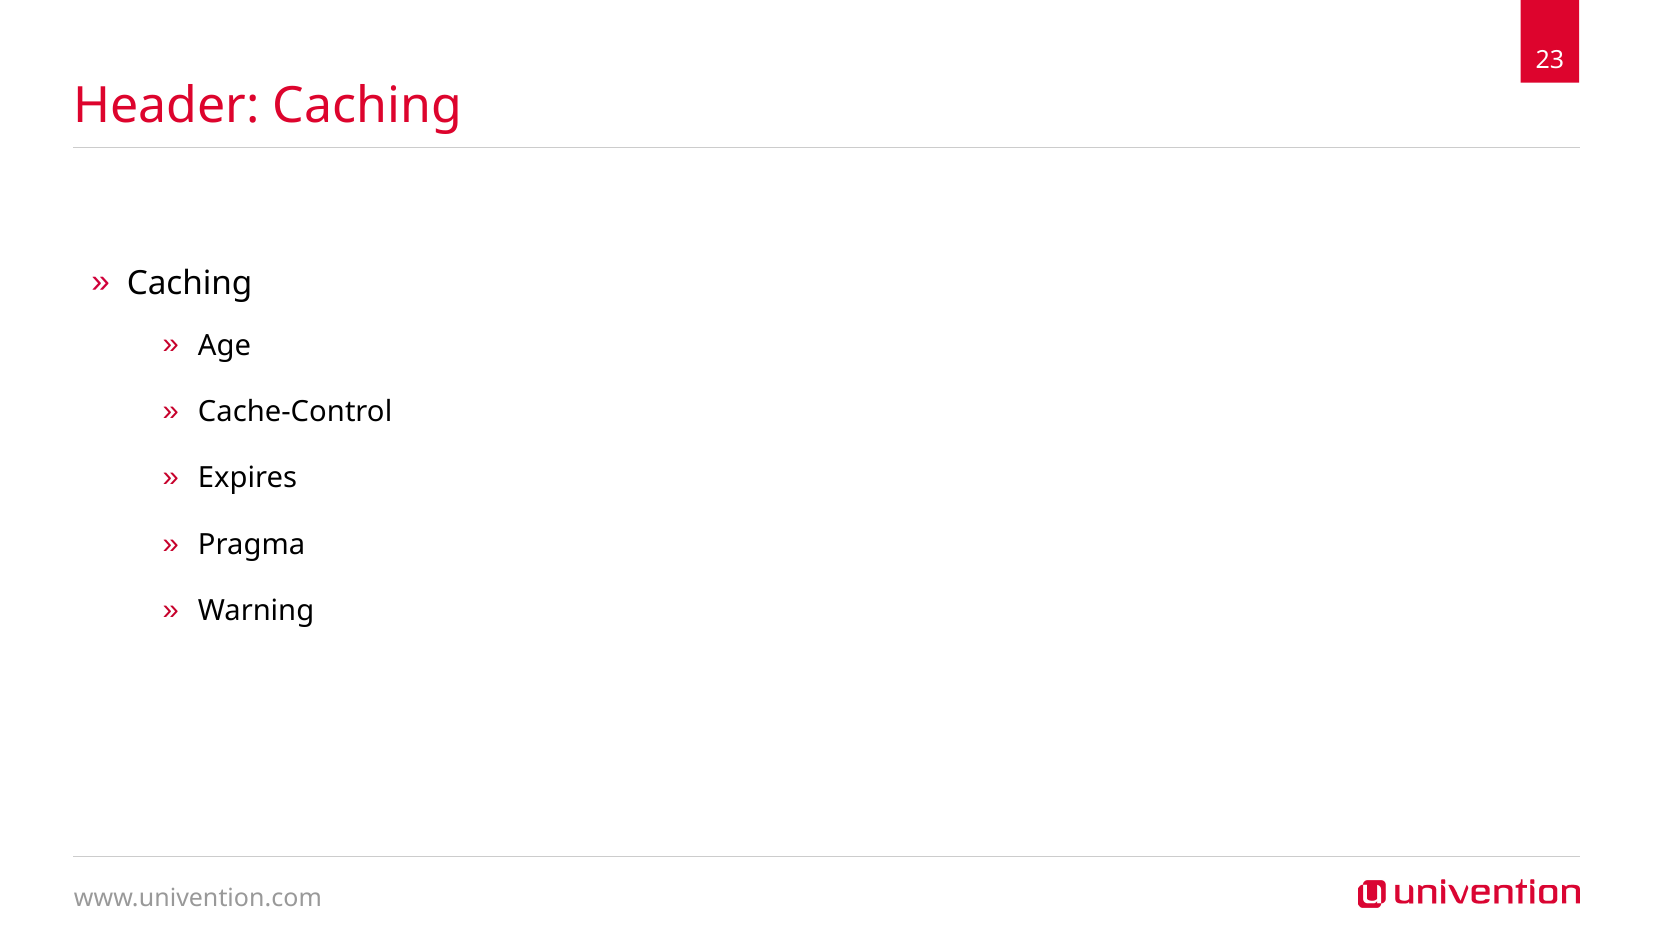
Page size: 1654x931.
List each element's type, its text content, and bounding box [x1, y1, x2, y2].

picture [1358, 879, 1580, 908]
title Header: Caching [73, 59, 1580, 148]
list Caching Age Cache-Control Expires Pragma Warning [73, 236, 1580, 827]
